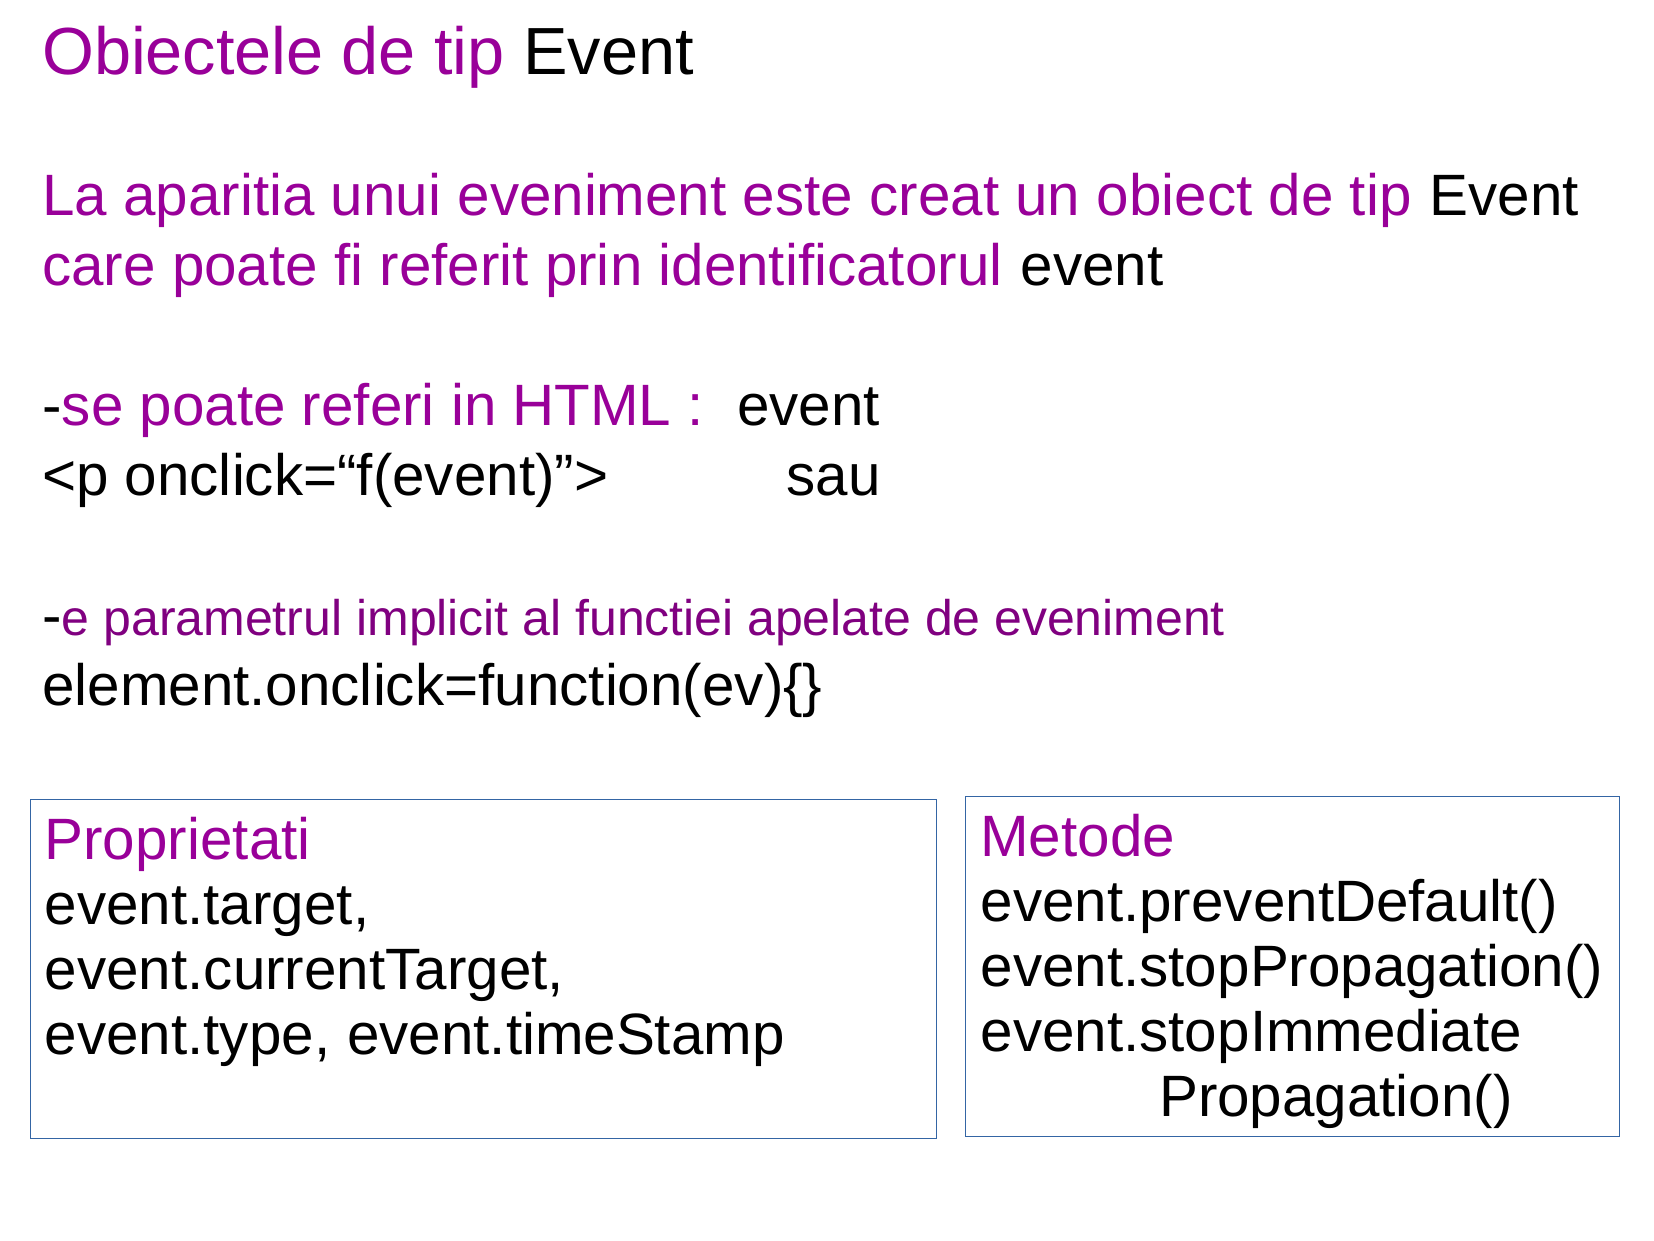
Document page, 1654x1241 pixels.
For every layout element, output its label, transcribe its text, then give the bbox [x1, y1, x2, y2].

text_box Metode event.preventDefault() event.stopPropagation() event.stopImmediate Propagation() [965, 796, 1620, 1137]
text_box Obiectele de tip Event La aparitia unui eveniment este creat un obiect de tip Event care poate fi referit prin identificatorul event -se poate referi in HTML : event <p onclick=“f(event)”> sau -e parametrul implicit al functiei apelate de eveniment element.onclick=function(ev){} [27, 0, 1637, 1241]
text_box Proprietati event.target, event.currentTarget, event.type, event.timeStamp [30, 799, 937, 1139]
